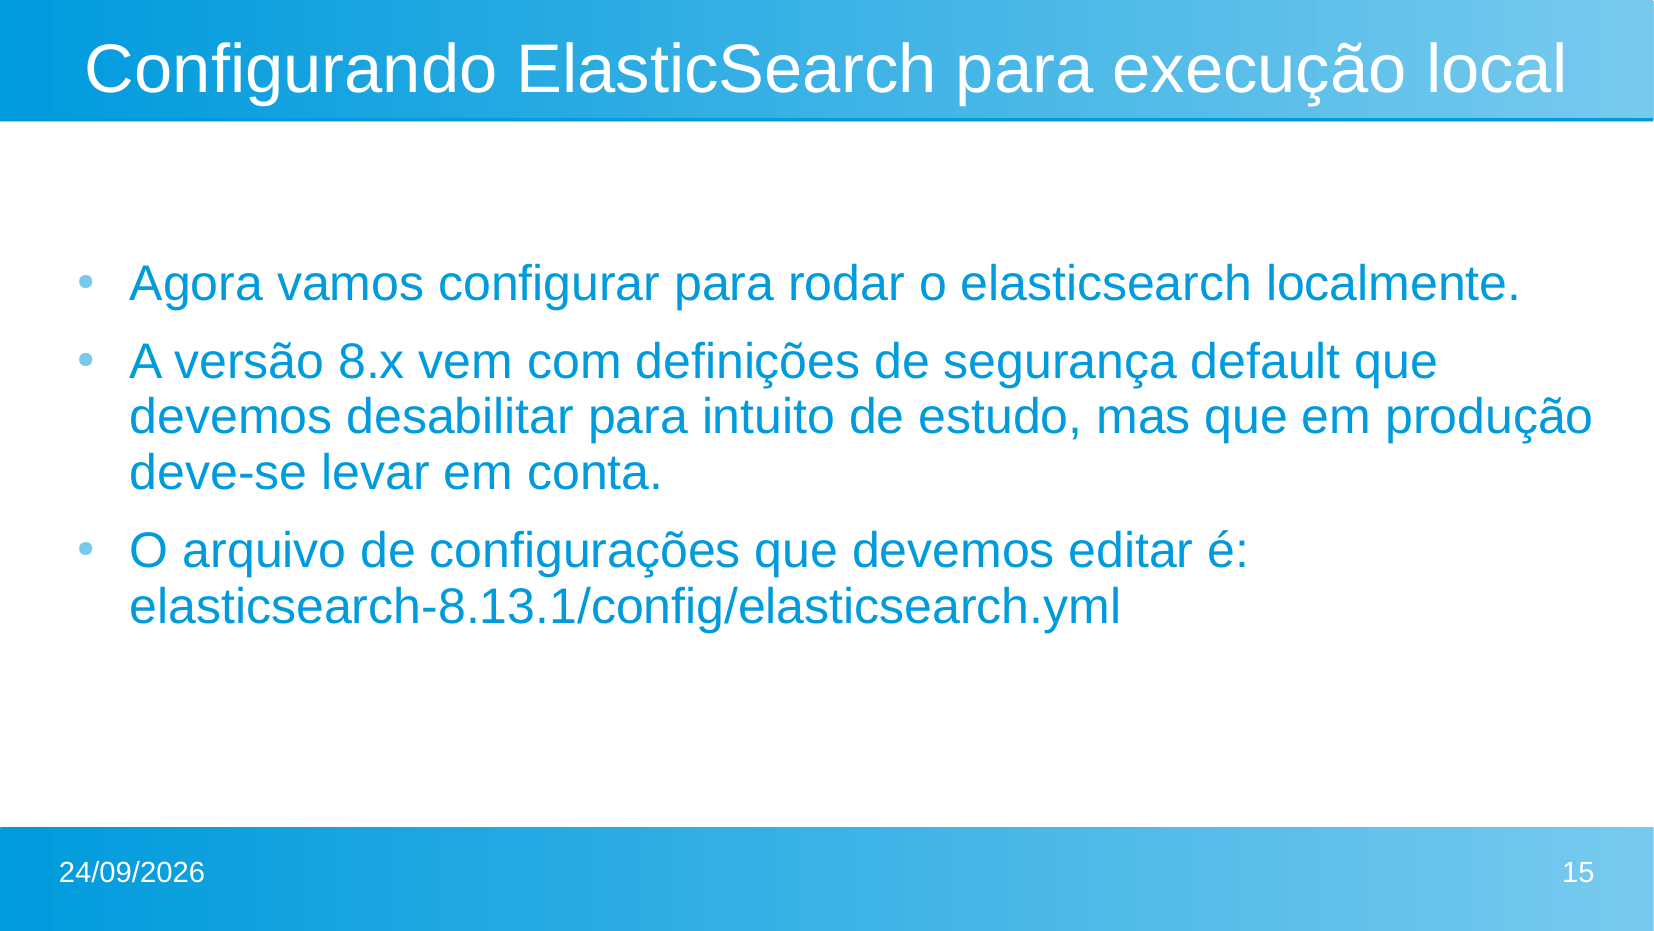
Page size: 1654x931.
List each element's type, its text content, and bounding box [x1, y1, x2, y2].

list Agora vamos configurar para rodar o elasticsearch localmente. A versão 8.x vem com definições de segurança default que devemos desabilitar para intuito de estudo, mas que em produção deve-se levar em conta. O arquivo de configurações que devemos editar é: elasticsearch-8.13.1/config/elasticsearch.yml [59, 177, 1595, 768]
title Configurando ElasticSearch para execução local [59, 29, 1595, 108]
